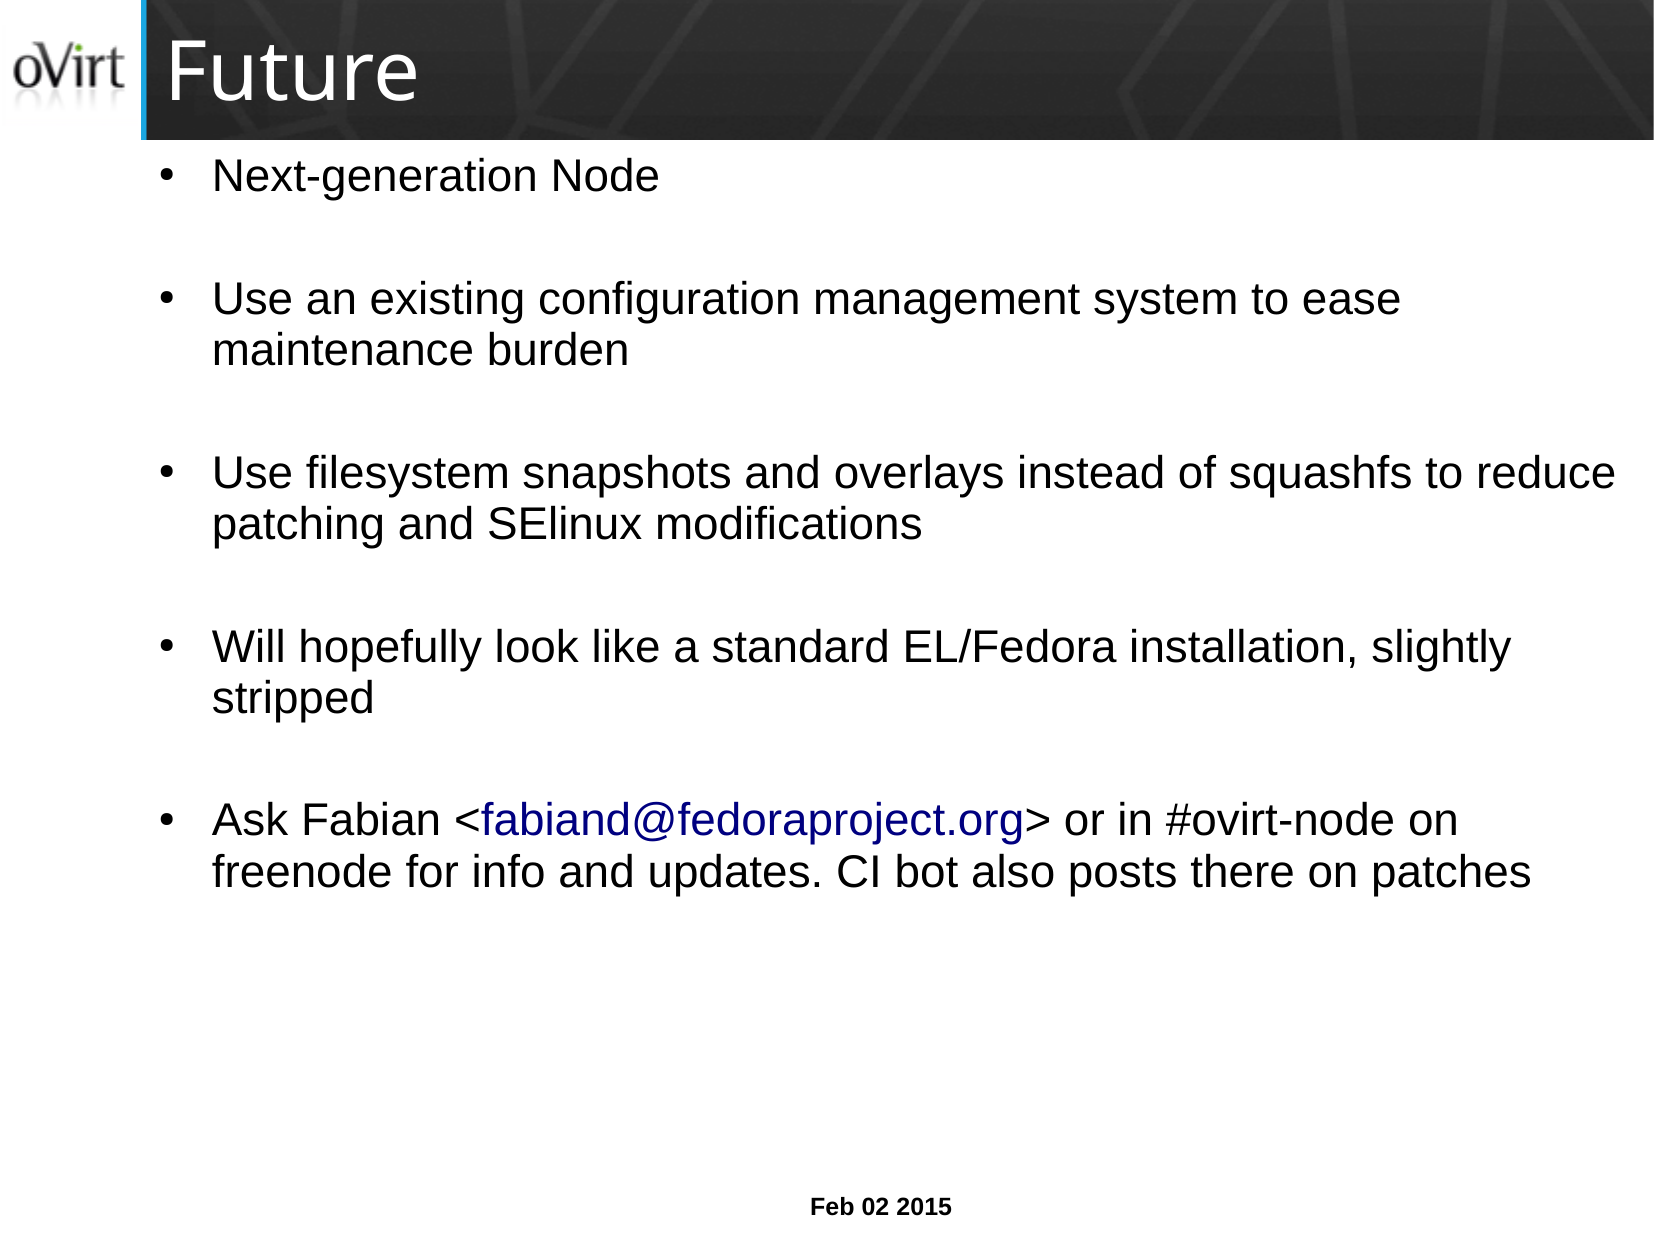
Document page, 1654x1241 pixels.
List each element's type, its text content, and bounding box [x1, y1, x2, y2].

title Future [164, 18, 1653, 119]
list Next-generation Node Use an existing configuration management system to ease maintenance burden Use filesystem snapshots and overlays instead of squashfs to reduce patching and SElinux modifications Will hopefully look like a standard EL/Fedora installation, slightly stripped Ask Fabian <fabiand@fedoraproject.org> or in #ovirt-node on freenode for info and updates. CI bot also posts there on patches [140, 150, 1630, 969]
picture [0, 0, 1654, 140]
